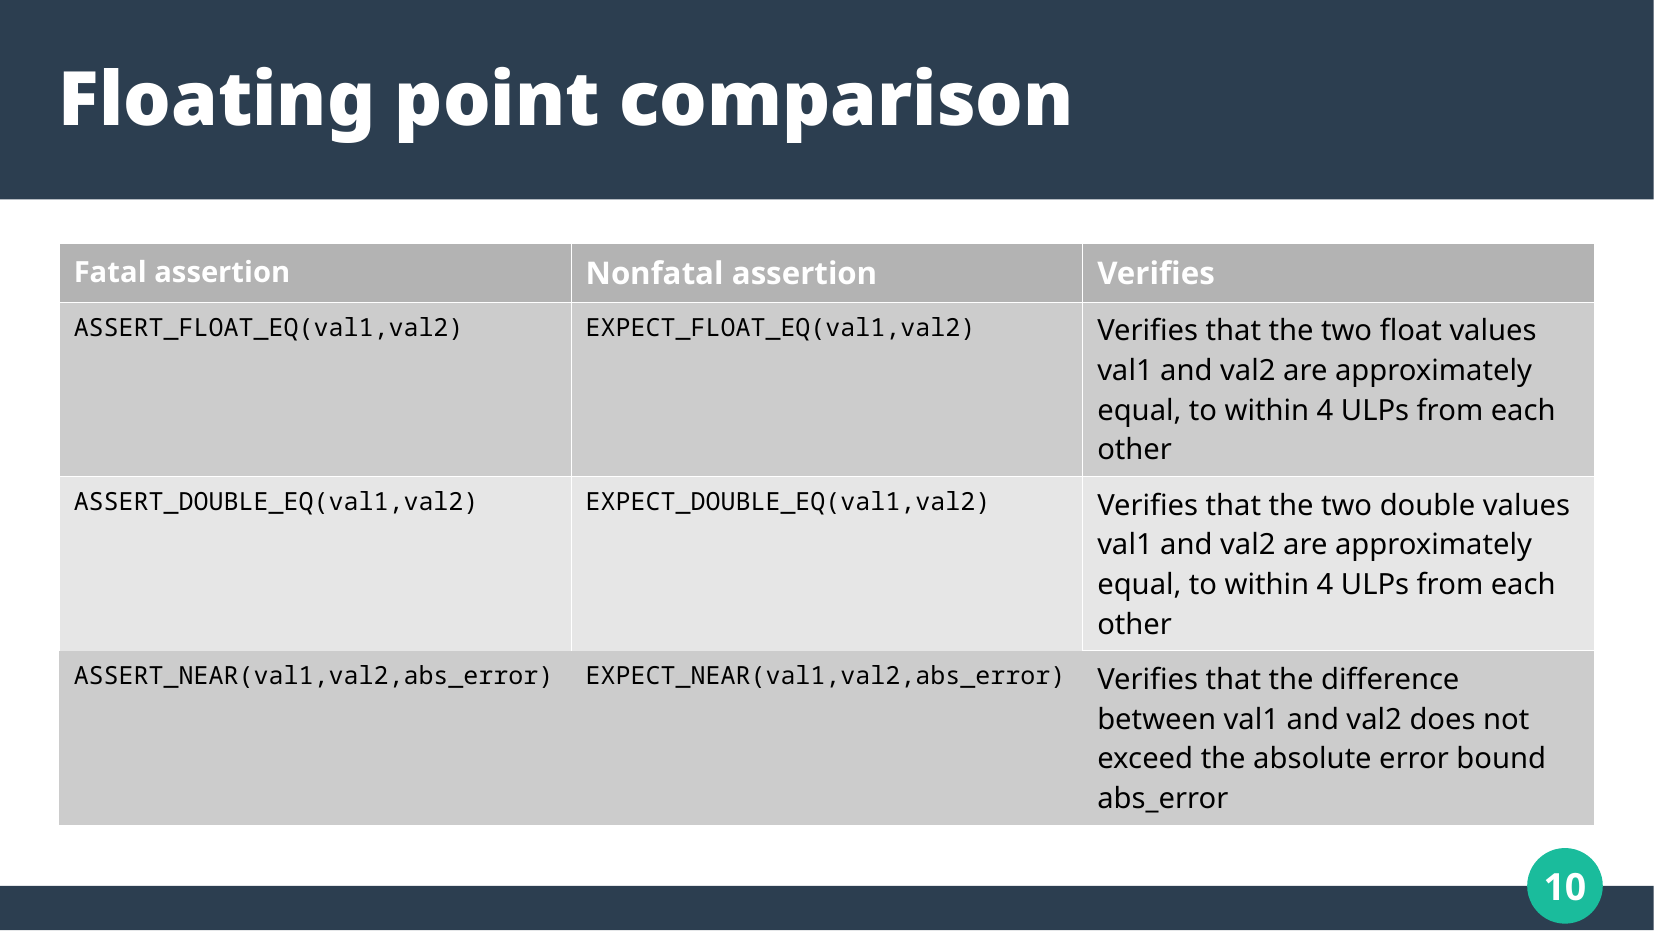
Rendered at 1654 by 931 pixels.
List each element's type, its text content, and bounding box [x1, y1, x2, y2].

table_header Nonfatal assertion [572, 244, 1082, 302]
table_header Verifies [1083, 244, 1594, 302]
table_cell EXPECT_DOUBLE_EQ(val1,val2) [572, 477, 1082, 651]
table_cell Verifies that the difference between val1 and val2 does not exceed the absolute error bound abs_error [1083, 651, 1594, 825]
table_cell ASSERT_DOUBLE_EQ(val1,val2) [60, 477, 571, 651]
table_cell Verifies that the two double values val1 and val2 are approximately equal, to within 4 ULPs from each other [1083, 477, 1594, 650]
table_cell EXPECT_FLOAT_EQ(val1,val2) [572, 303, 1082, 476]
table_cell ASSERT_FLOAT_EQ(val1,val2) [60, 303, 571, 476]
title Floating point comparison [59, 37, 1595, 155]
table_cell ASSERT_NEAR(val1,val2,abs_error) [59, 651, 571, 825]
table_cell EXPECT_NEAR(val1,val2,abs_error) [571, 651, 1083, 825]
table_header Fatal assertion [60, 244, 571, 302]
table_cell Verifies that the two float values val1 and val2 are approximately equal, to within 4 ULPs from each other [1083, 303, 1594, 476]
